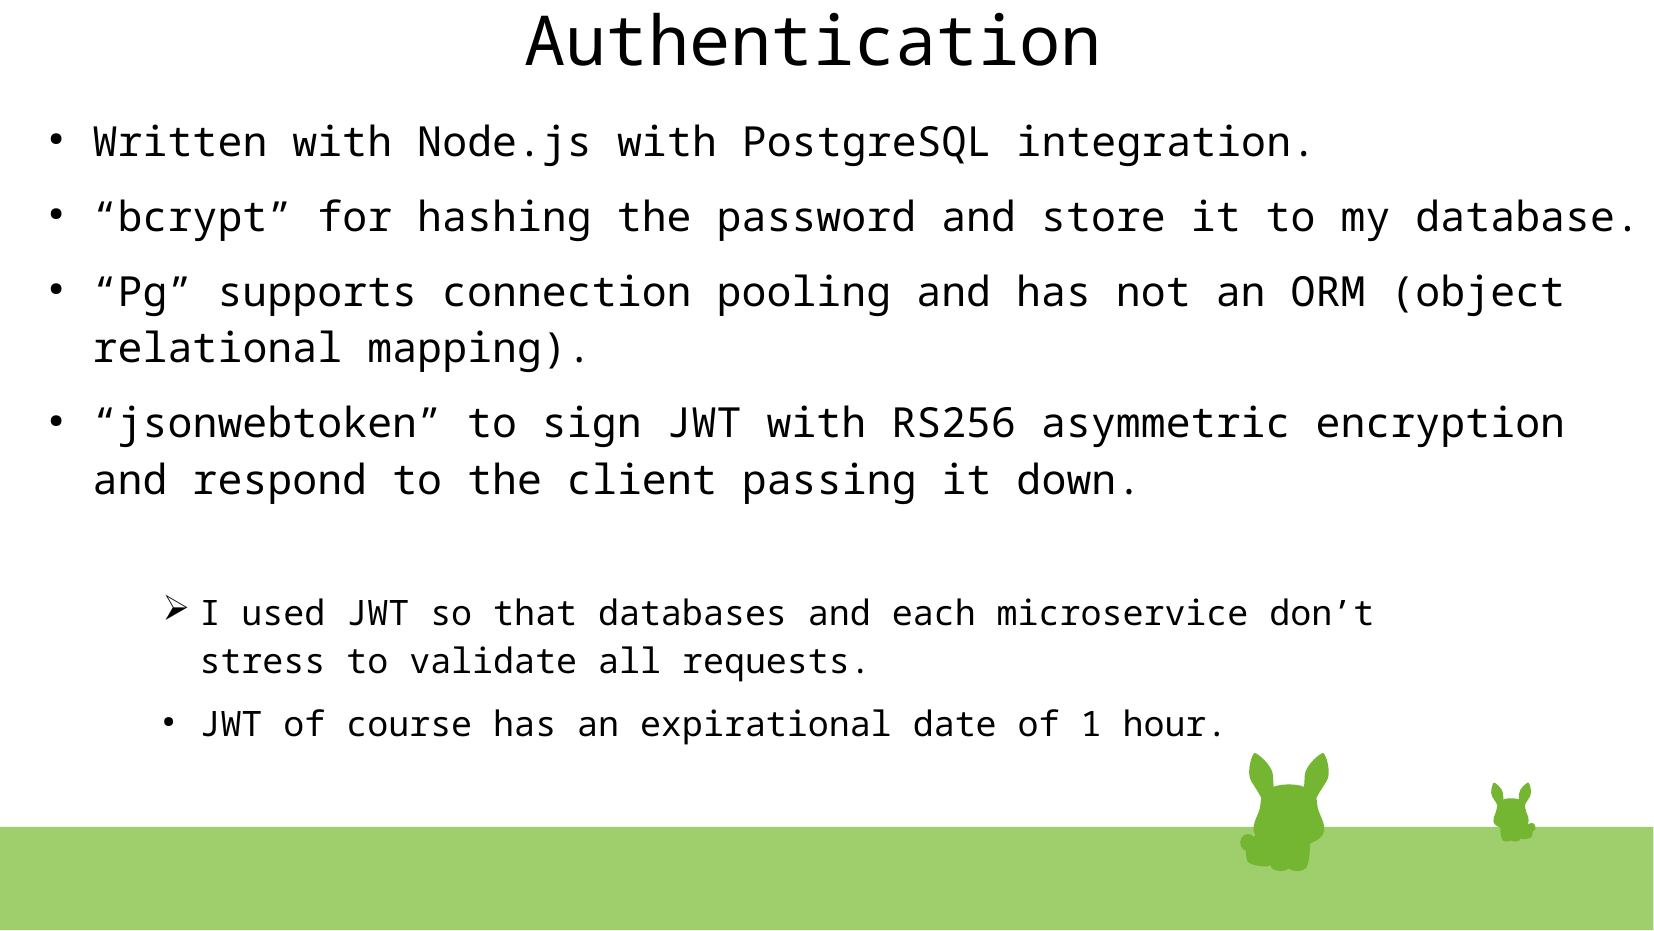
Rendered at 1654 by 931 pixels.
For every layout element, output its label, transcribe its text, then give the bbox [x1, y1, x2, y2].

title Authentication [75, 0, 1552, 112]
list Written with Node.js with PostgreSQL integration. “bcrypt” for hashing the password and store it to my database. “Pg” supports connection pooling and has not an ORM (object relational mapping). “jsonwebtoken” to sign JWT with RS256 asymmetric encryption and respond to the client passing it down. [33, 112, 1654, 563]
list I used JWT so that databases and each microservice don’t stress to validate all requests. JWT of course has an expirational date of 1 hour. [150, 525, 1501, 751]
